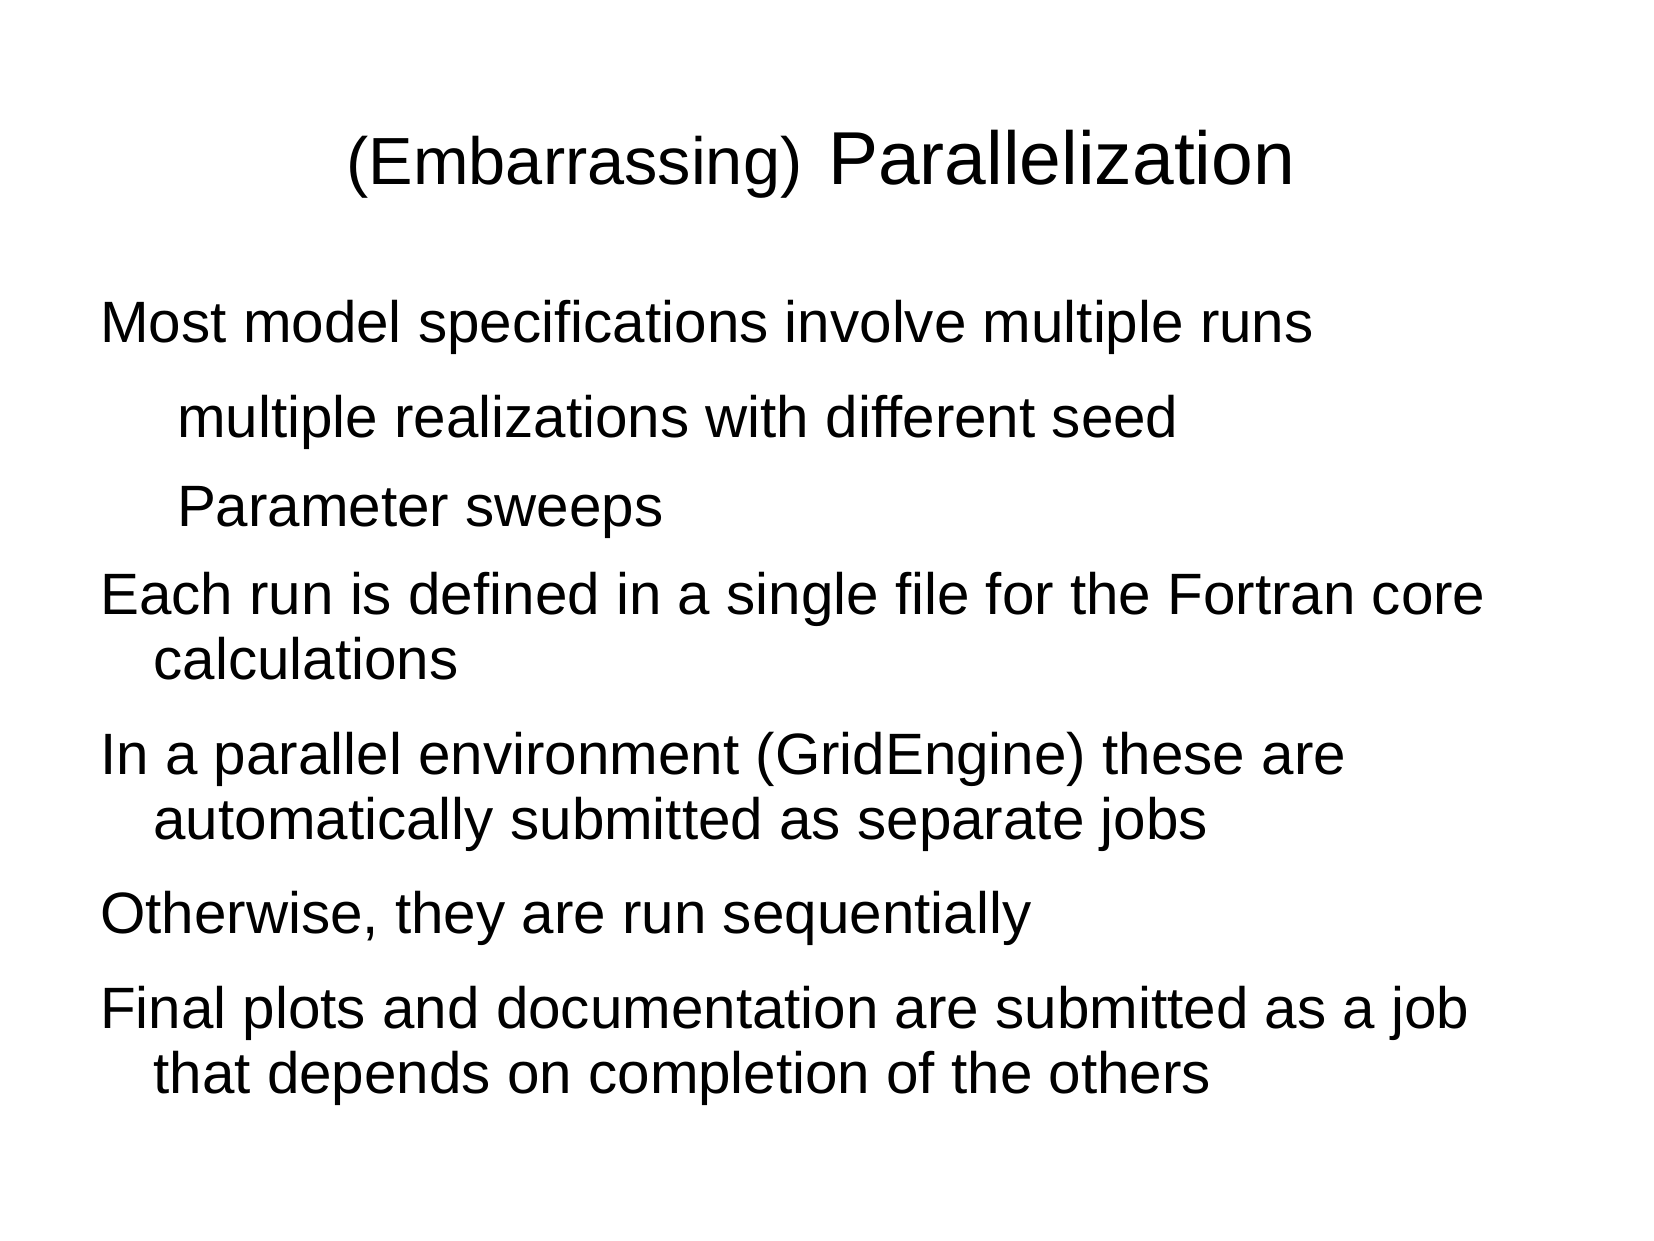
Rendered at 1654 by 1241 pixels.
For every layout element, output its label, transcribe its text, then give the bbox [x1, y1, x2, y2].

title (Embarrassing) Parallelization [82, 56, 1571, 250]
list Most model specifications involve multiple runs multiple realizations with different seed Parameter sweeps Each run is defined in a single file for the Fortran core calculations In a parallel environment (GridEngine) these are automatically submitted as separate jobs Otherwise, they are run sequentially Final plots and documentation are submitted as a job that depends on completion of the others [82, 290, 1571, 1181]
